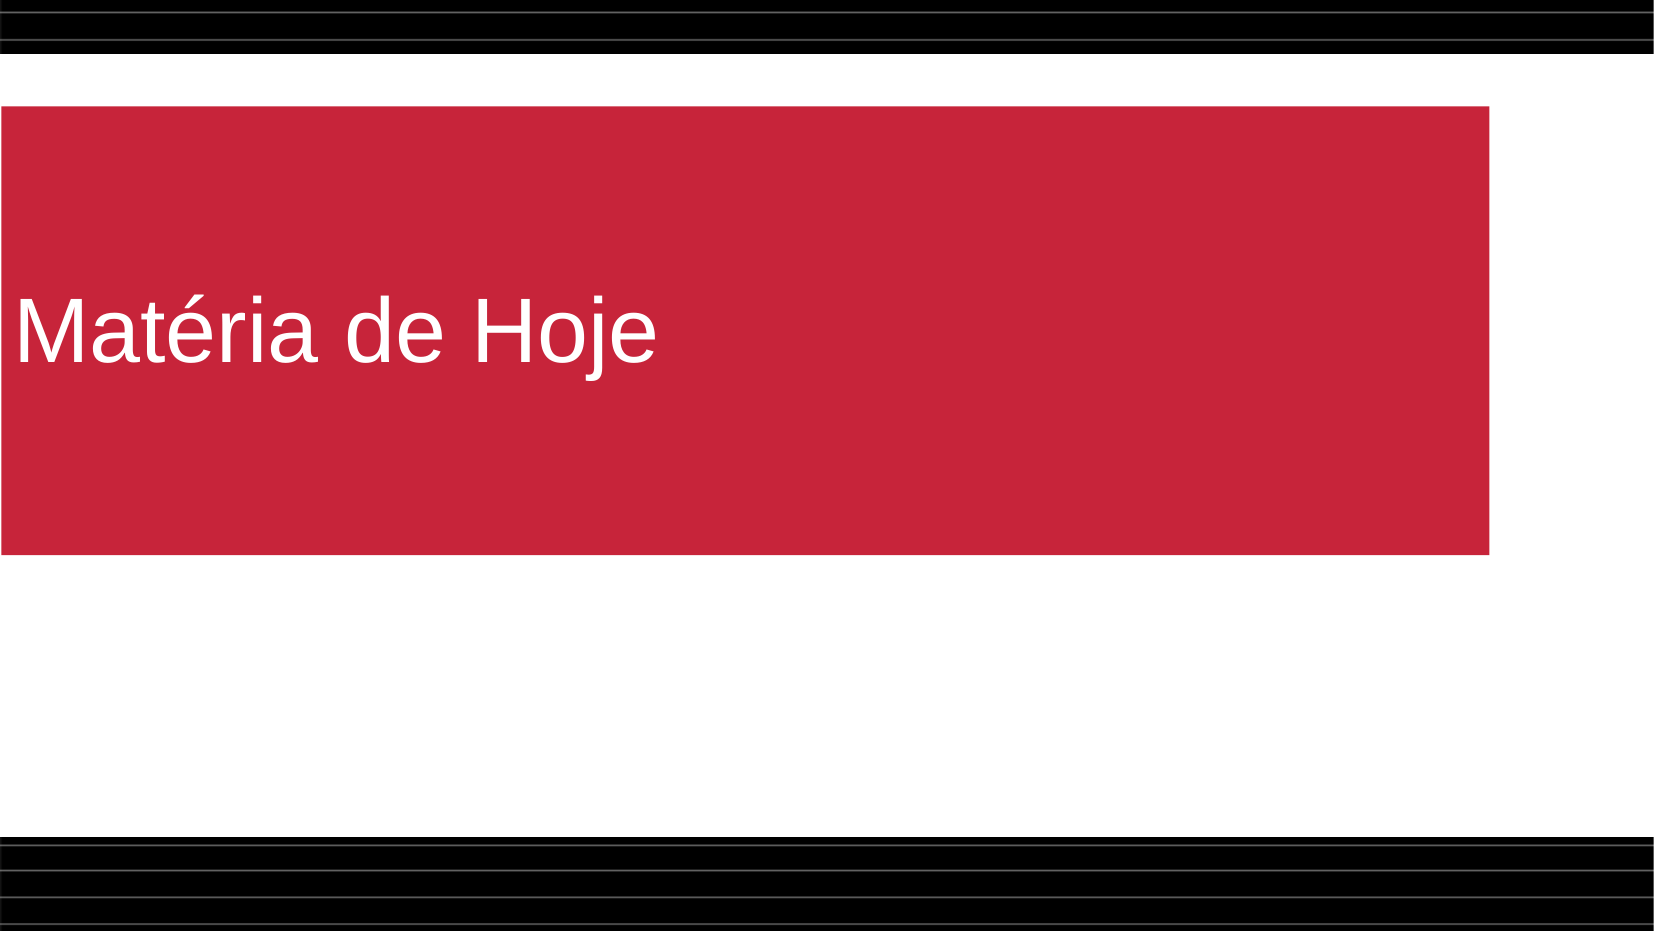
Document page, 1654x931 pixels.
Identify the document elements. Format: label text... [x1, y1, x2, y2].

picture [0, 837, 1654, 931]
picture [0, 0, 1654, 54]
title Matéria de Hoje [1, 106, 1490, 556]
